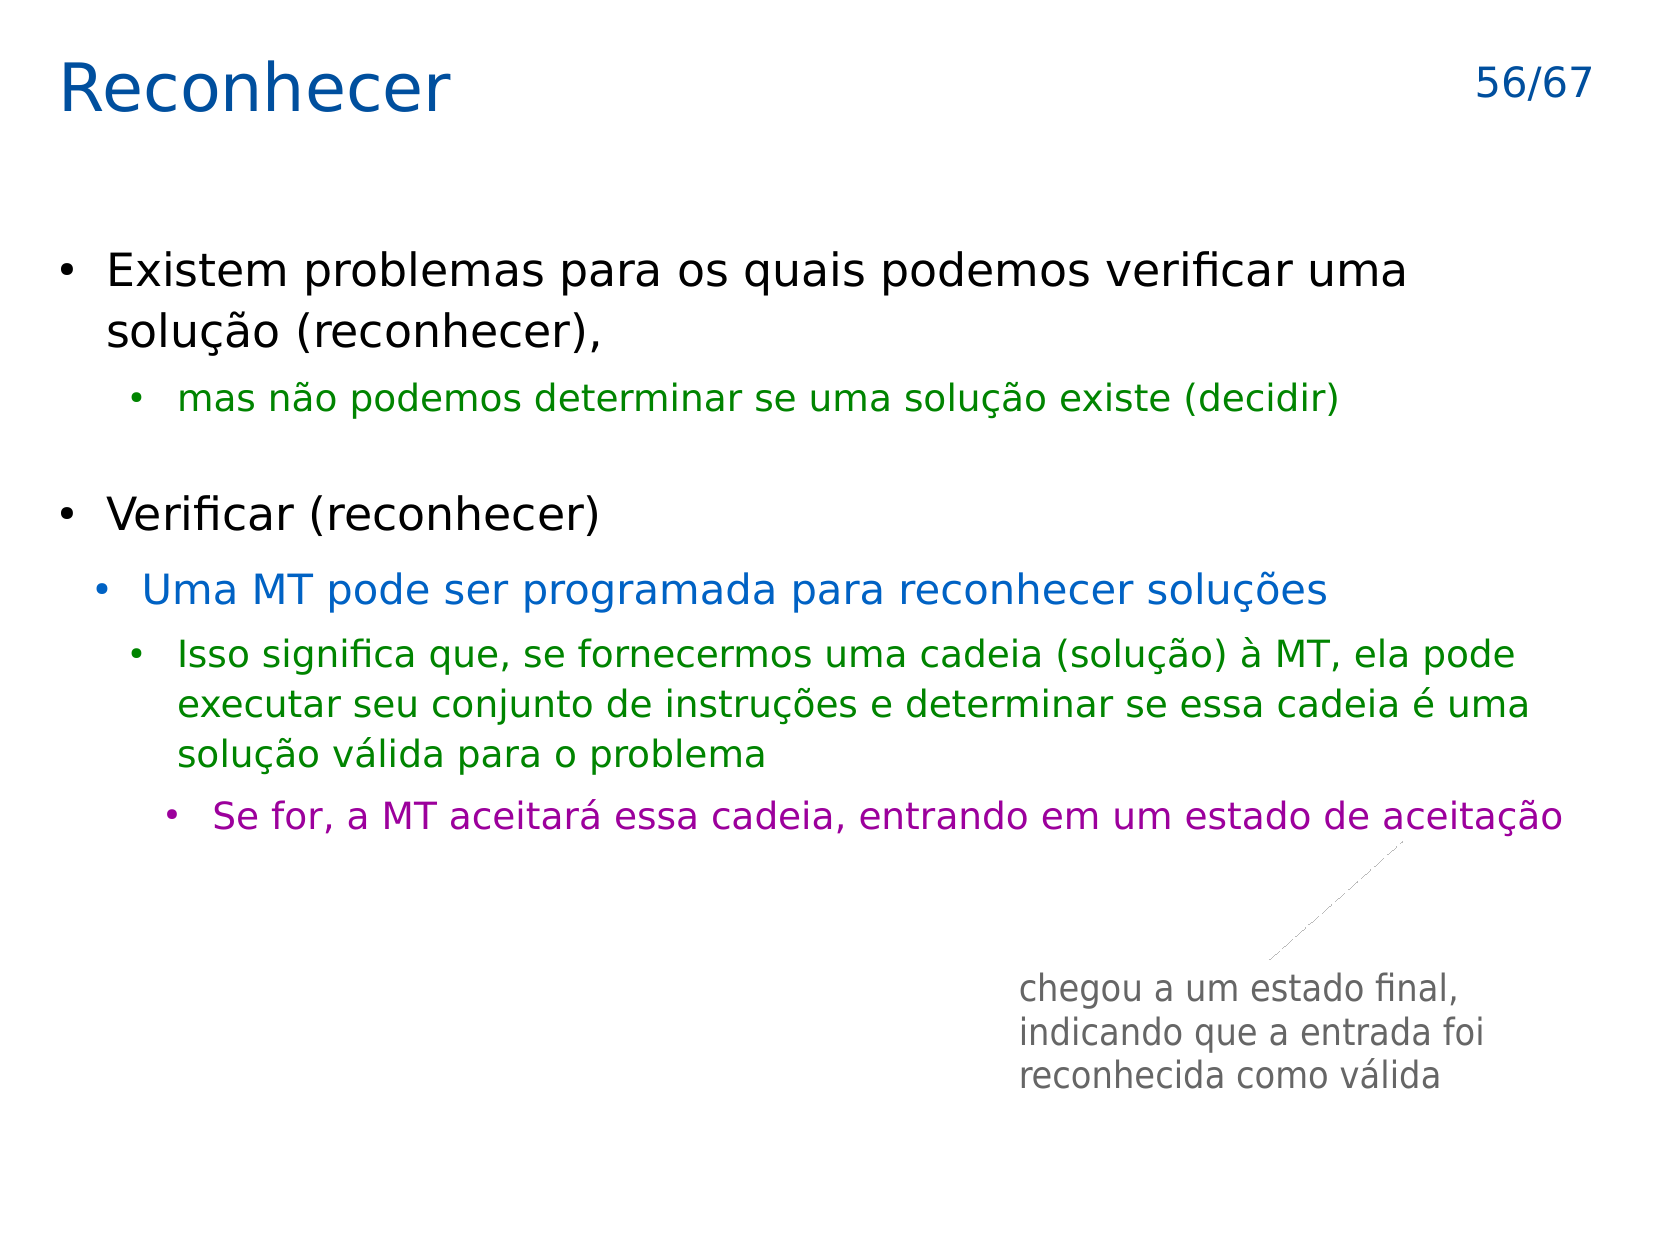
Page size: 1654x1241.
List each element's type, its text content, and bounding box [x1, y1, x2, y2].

text_box chegou a um estado final, indicando que a entrada foi reconhecida como válida [1003, 959, 1565, 1106]
list Existem problemas para os quais podemos verificar uma solução (reconhecer), mas não podemos determinar se uma solução existe (decidir) Verificar (reconhecer) Uma MT pode ser programada para reconhecer soluções Isso significa que, se fornecermos uma cadeia (solução) à MT, ela pode executar seu conjunto de instruções e determinar se essa cadeia é uma solução válida para o problema Se for, a MT aceitará essa cadeia, entrando em um estado de aceitação [59, 236, 1595, 1211]
title Reconhecer [59, 29, 1625, 148]
